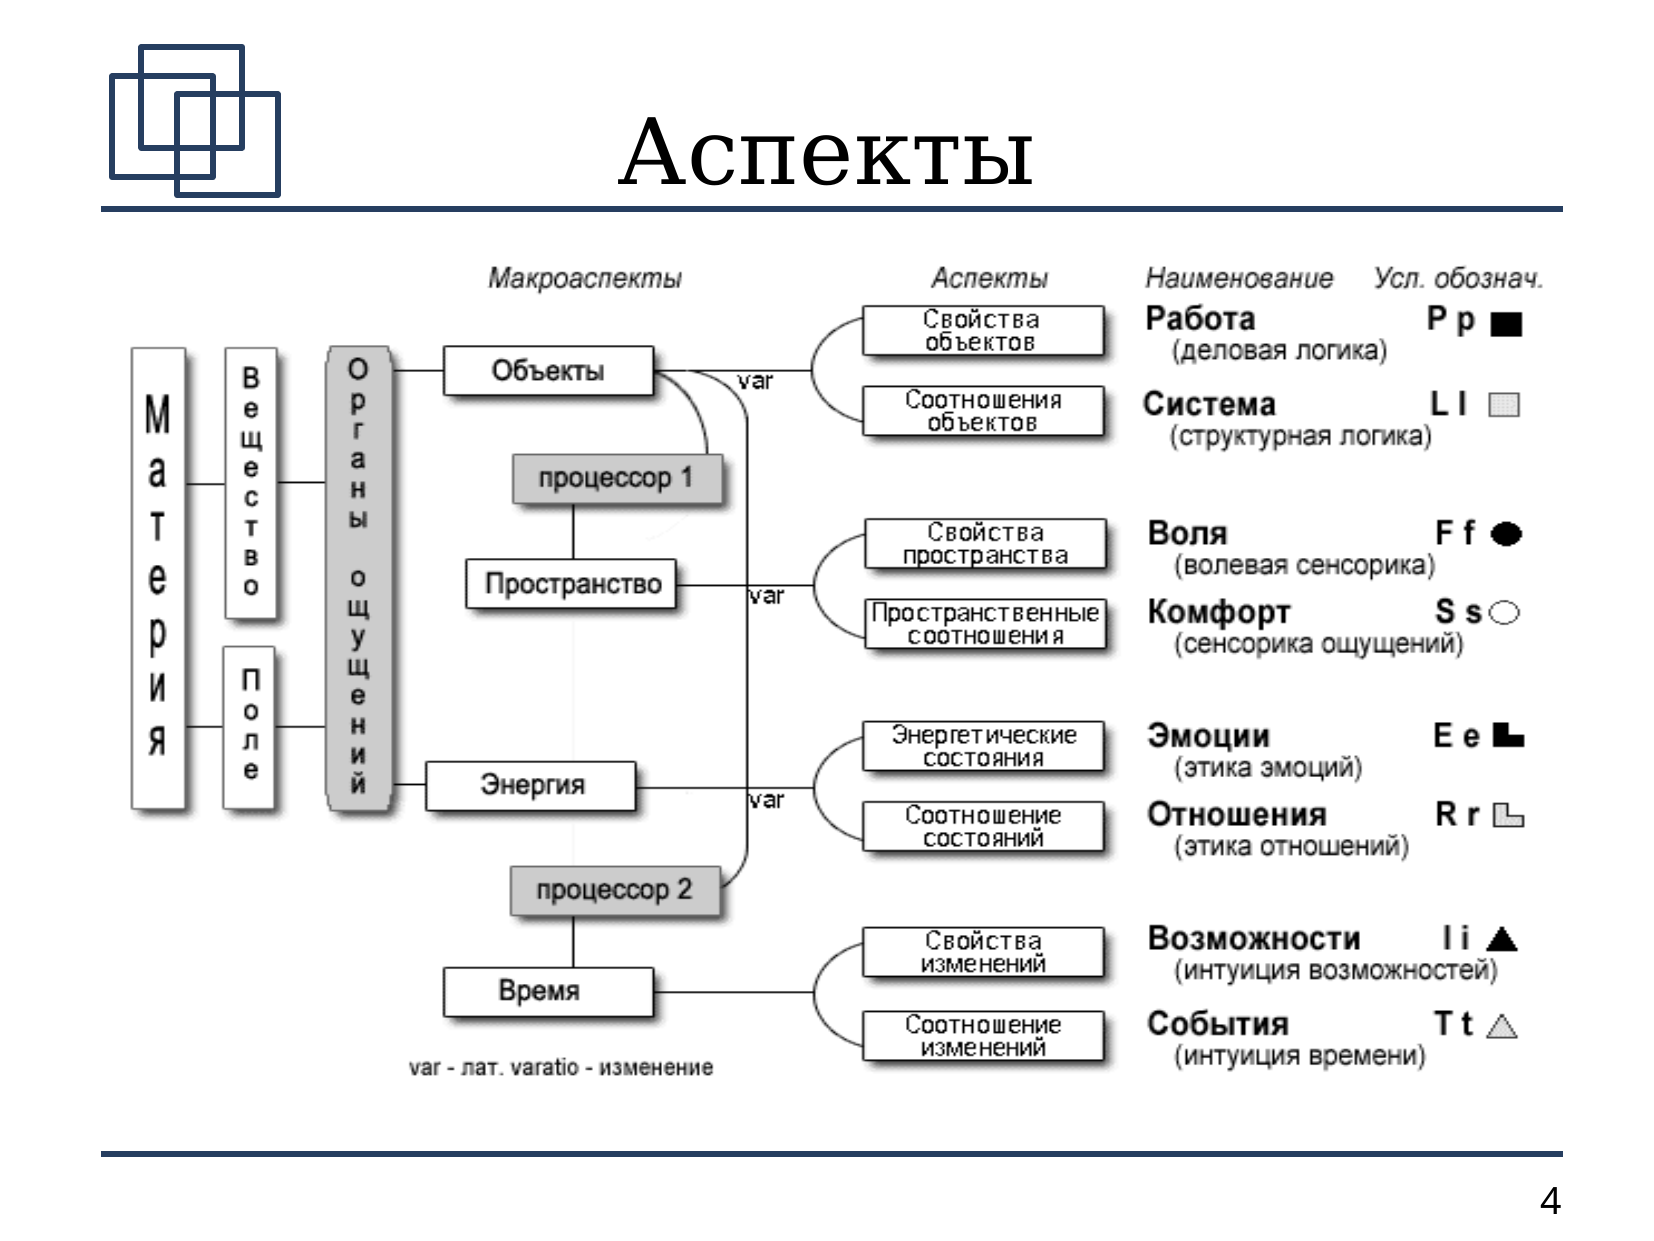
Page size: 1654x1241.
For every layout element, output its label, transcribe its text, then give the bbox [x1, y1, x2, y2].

title Аспекты [82, 49, 1571, 257]
picture [118, 241, 1565, 1093]
